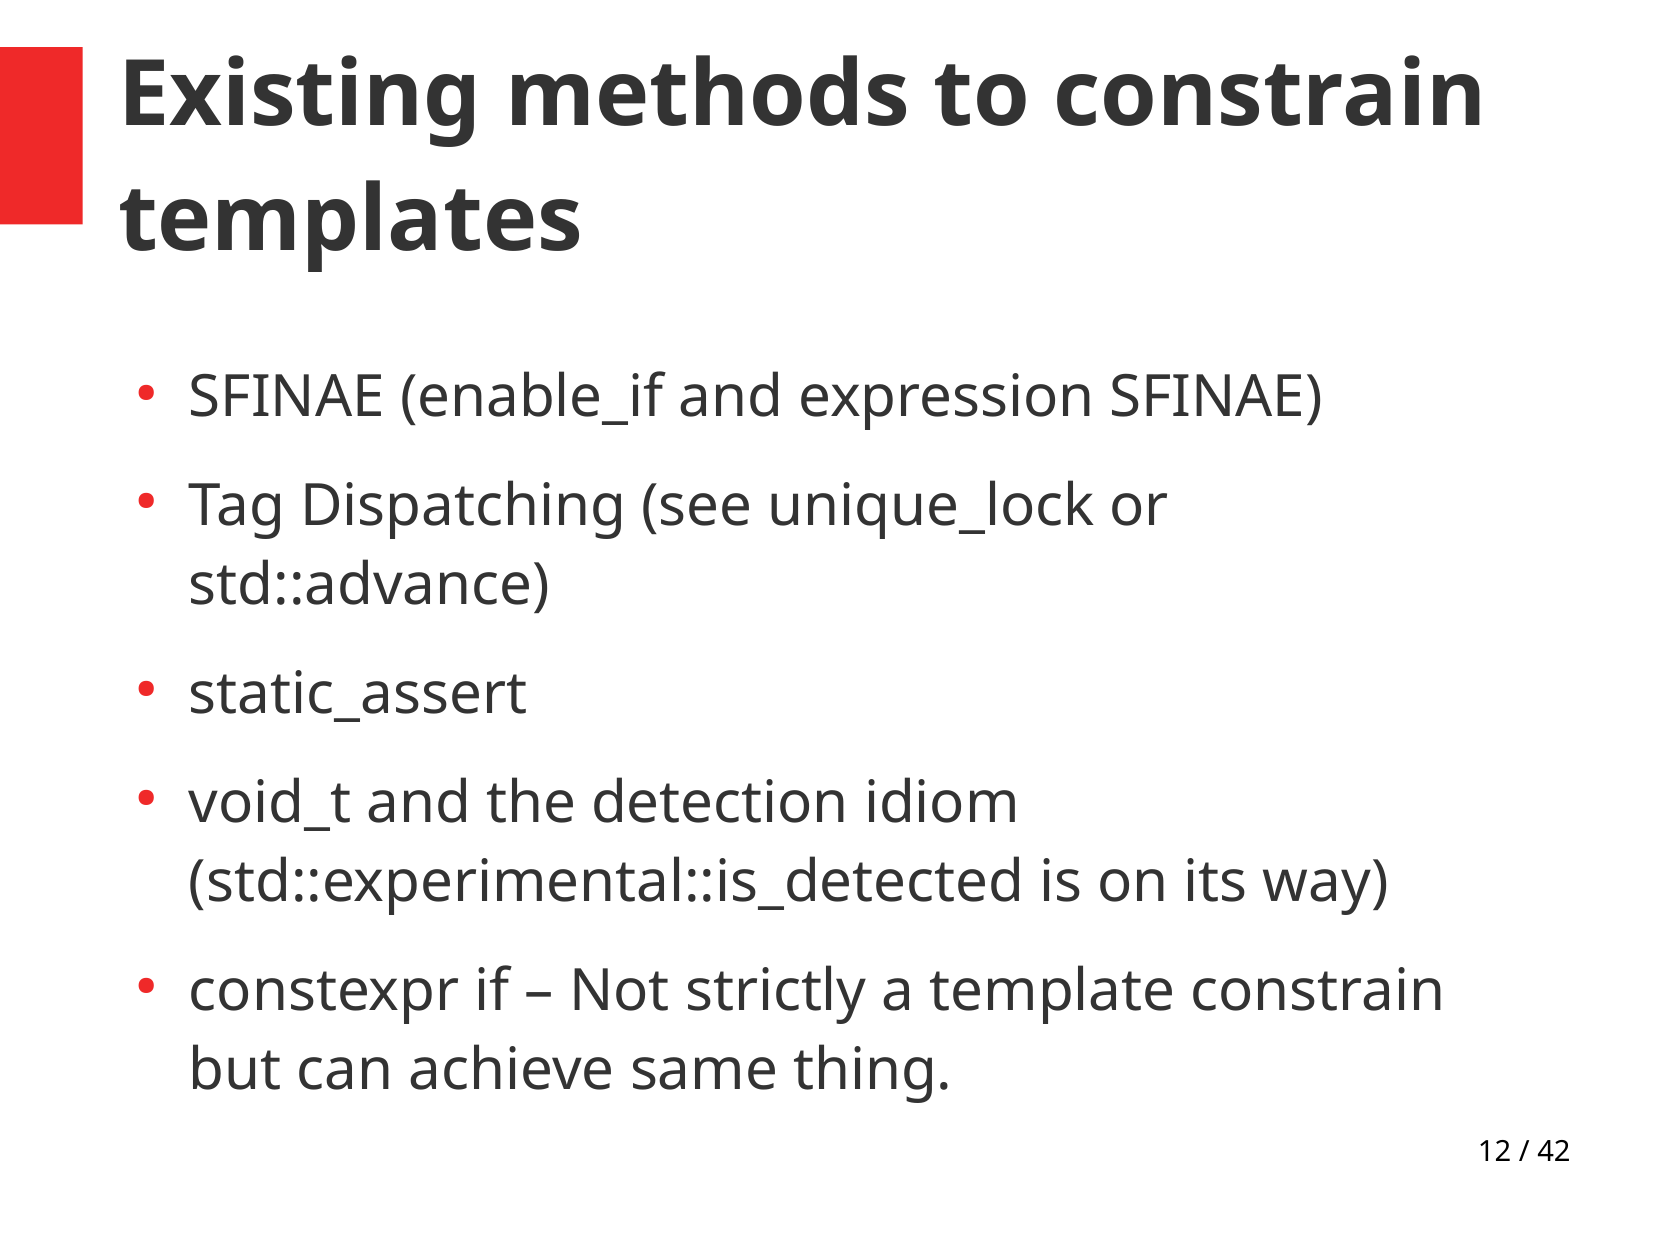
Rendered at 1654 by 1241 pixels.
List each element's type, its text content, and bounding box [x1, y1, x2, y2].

title Existing methods to constrain templates [118, 45, 1571, 260]
list SFINAE (enable_if and expression SFINAE) Tag Dispatching (see unique_lock or std::advance) static_assert void_t and the detection idiom (std::experimental::is_detected is on its way) constexpr if – Not strictly a template constrain but can achieve same thing. [118, 354, 1536, 1074]
